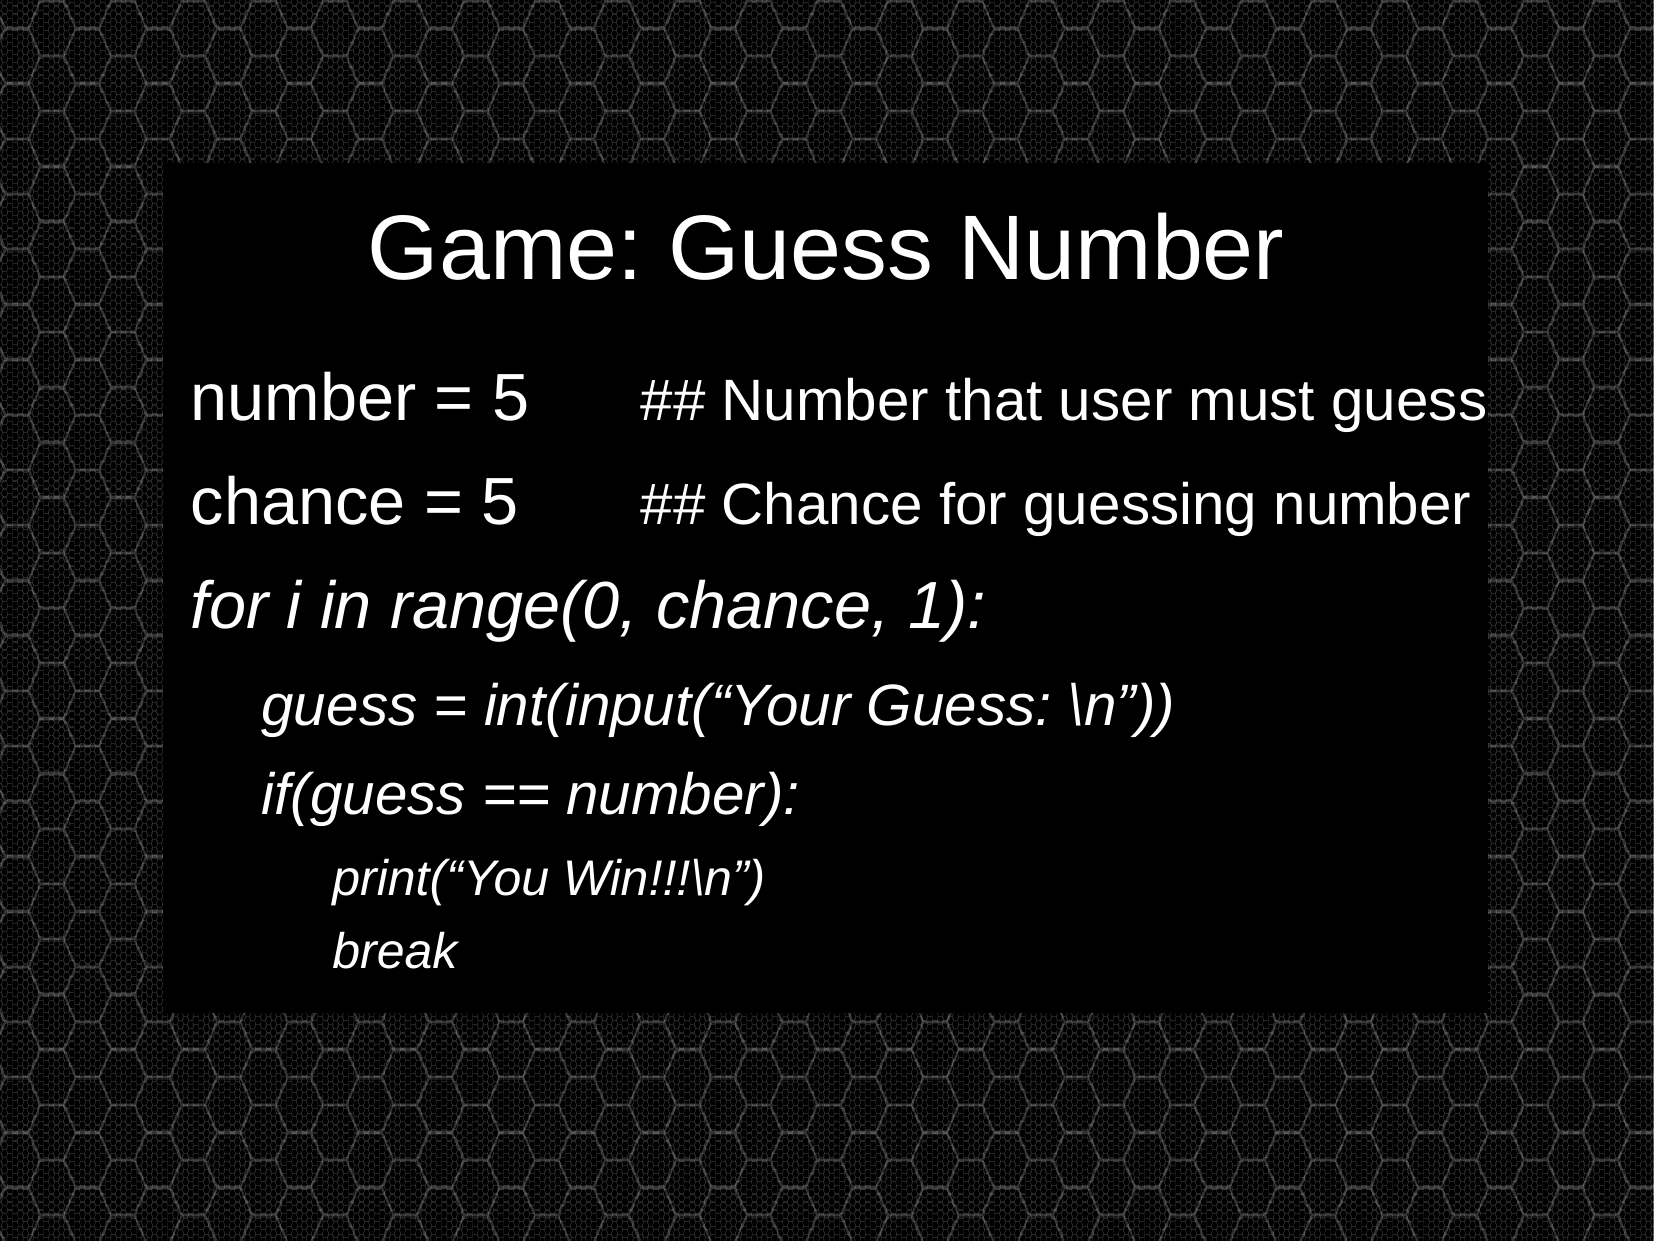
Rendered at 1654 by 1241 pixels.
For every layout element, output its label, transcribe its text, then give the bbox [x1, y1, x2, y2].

title Game: Guess Number [82, 165, 1571, 331]
picture [0, 0, 1654, 1241]
list number = 5 ## Number that user must guess chance = 5 ## Chance for guessing number for i in range(0, chance, 1): guess = int(input(“Your Guess: \n”)) if(guess == number): print(“You Win!!!\n”) break [120, 360, 1501, 1010]
